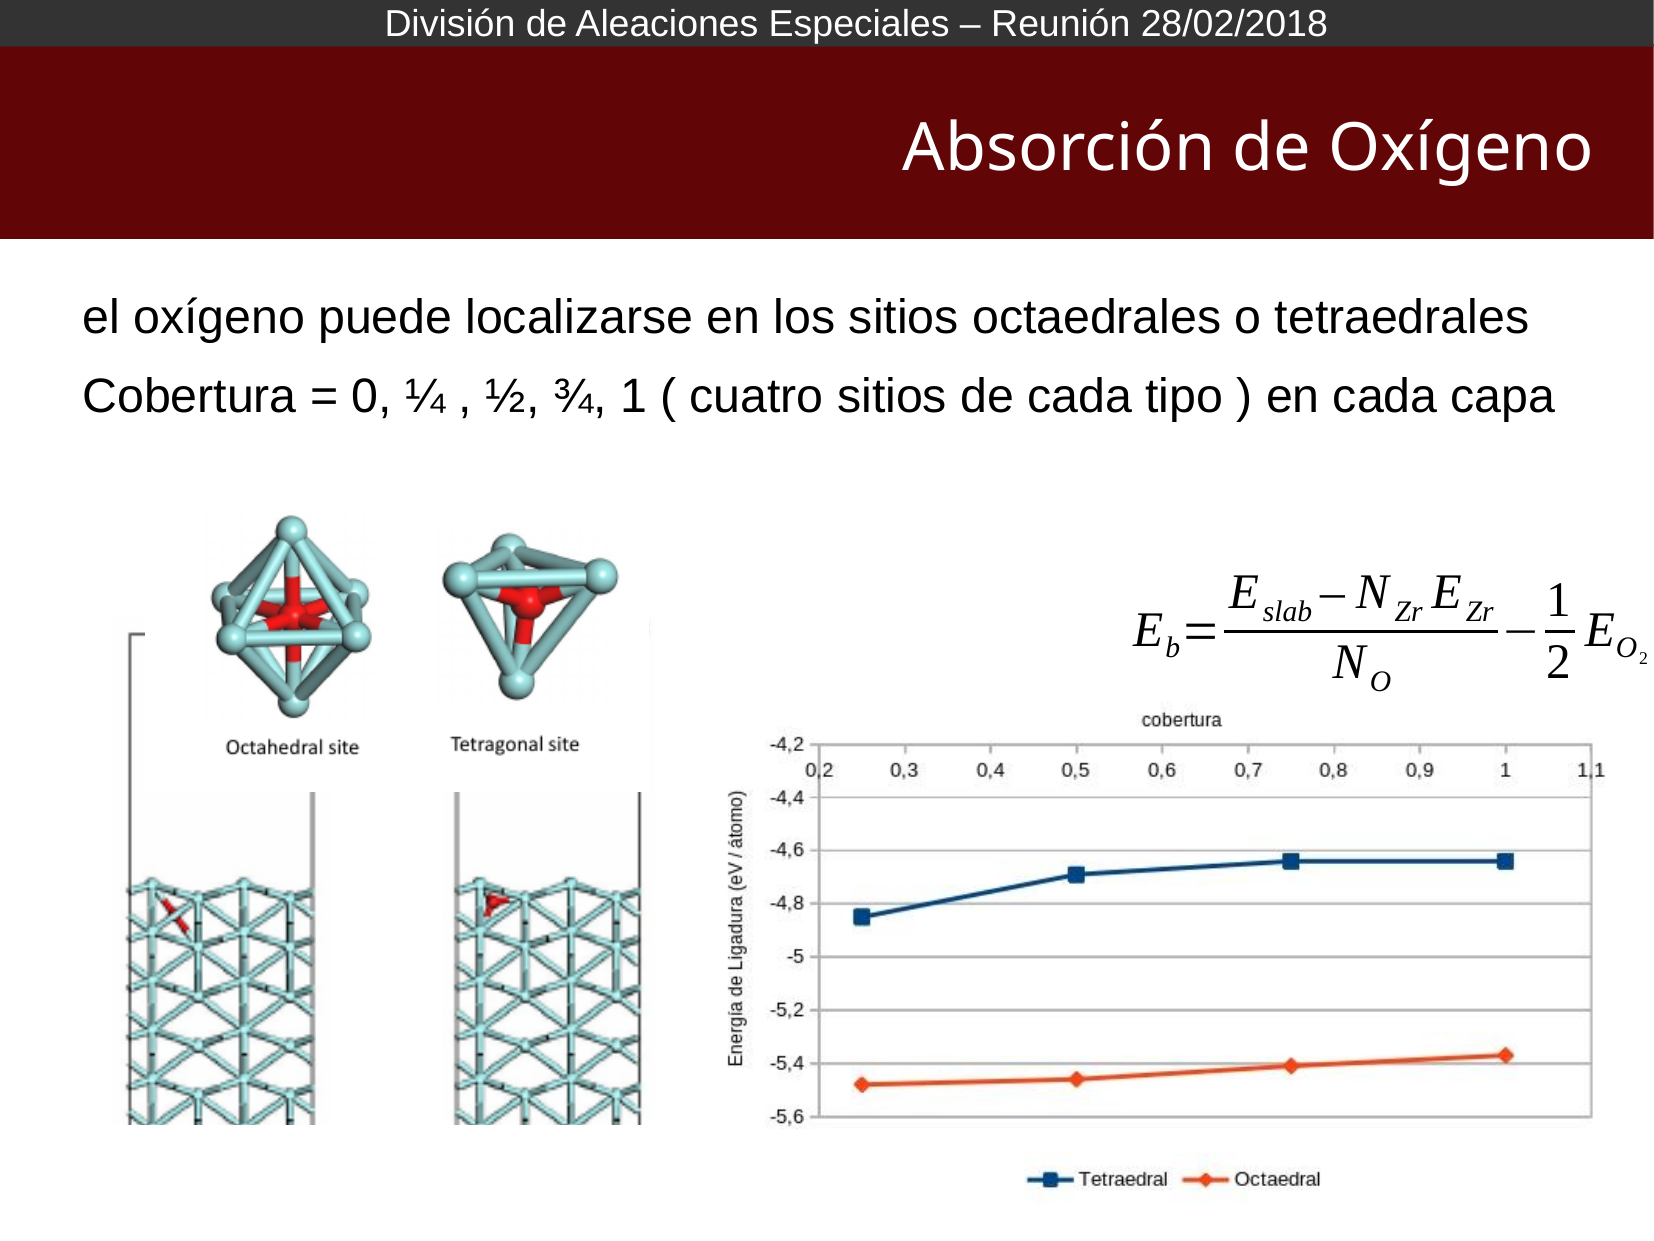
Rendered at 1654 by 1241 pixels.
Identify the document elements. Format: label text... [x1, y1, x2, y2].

list el oxígeno puede localizarse en los sitios octaedrales o tetraedrales Cobertura = 0, ¼ , ½, ¾, 1 ( cuatro sitios de cada tipo ) en cada capa [82, 290, 1571, 444]
chart [1123, 564, 1654, 698]
picture [90, 489, 1633, 1215]
title Absorción de Oxígeno [41, 70, 1654, 218]
